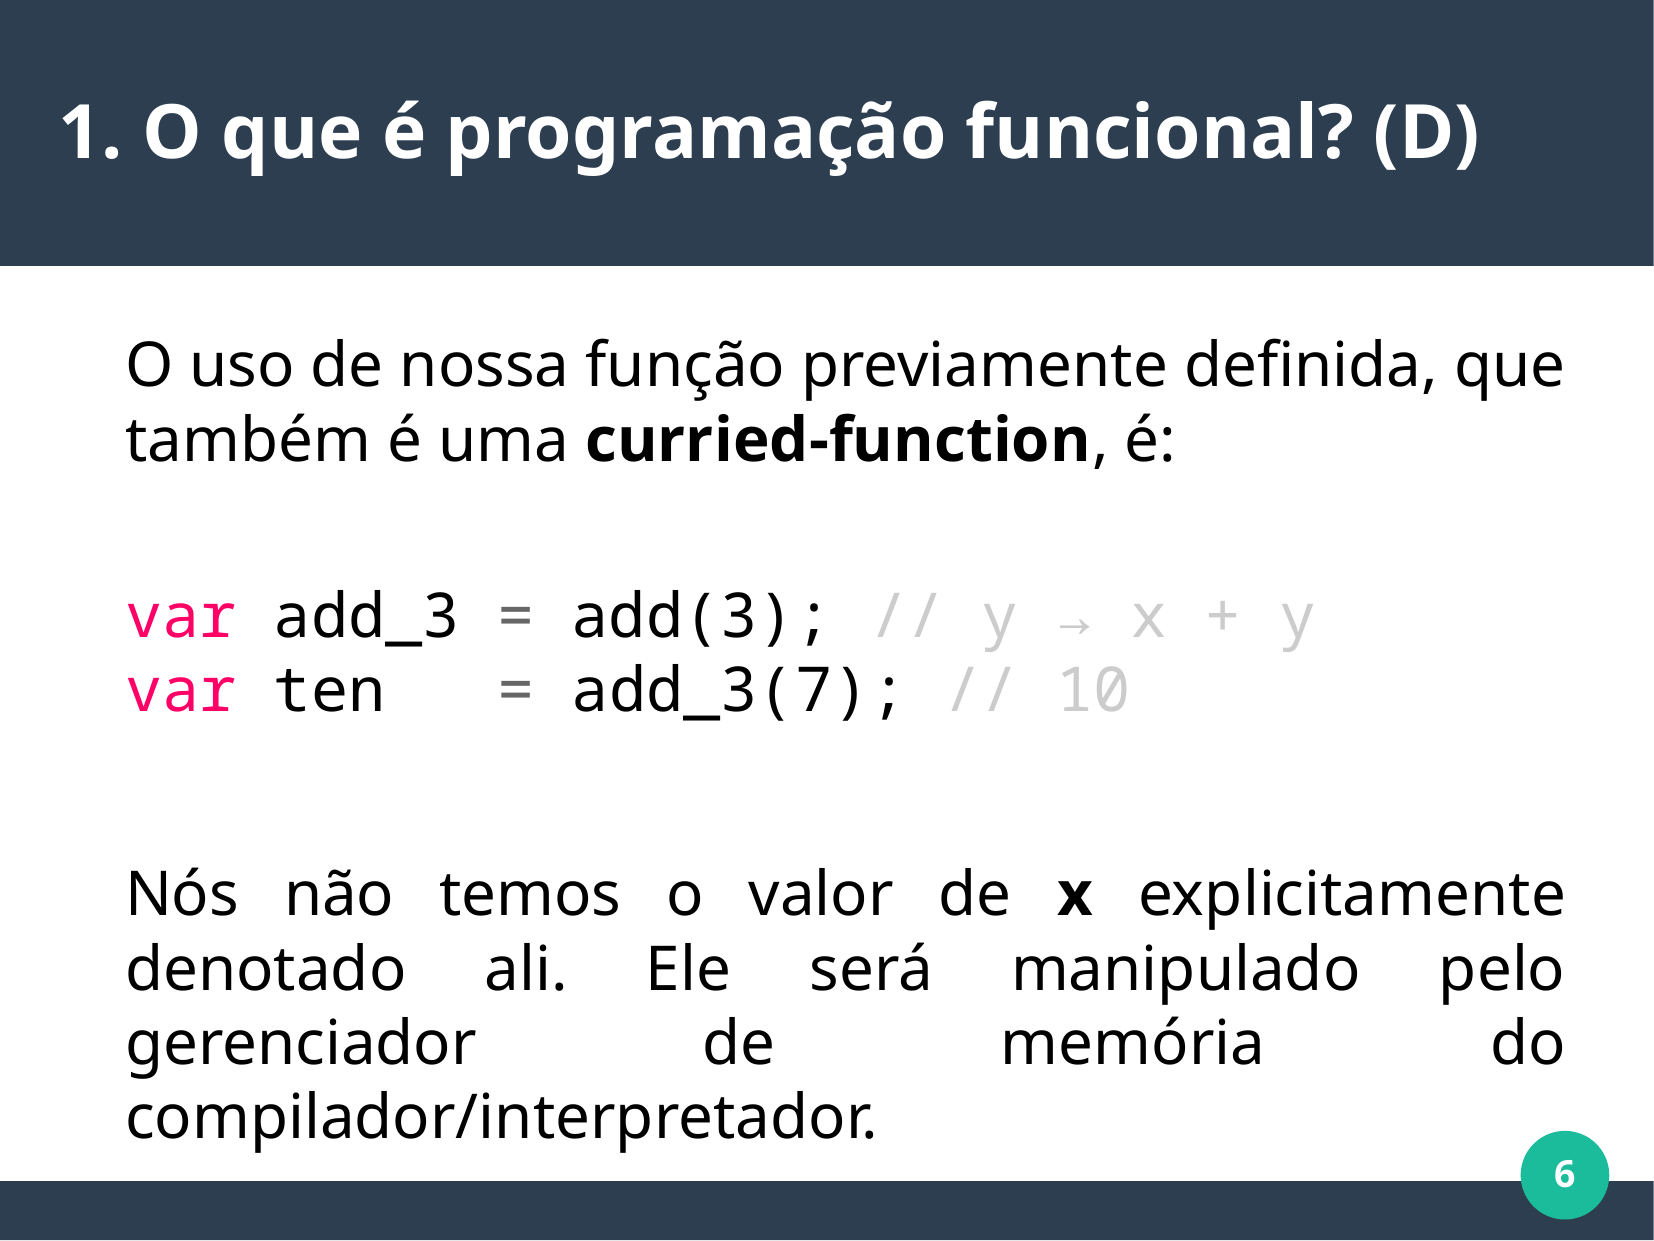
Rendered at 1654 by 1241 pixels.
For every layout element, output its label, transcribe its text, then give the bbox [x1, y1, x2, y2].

text_box <número> [1505, 1116, 1625, 1235]
title 1. O que é programação funcional? (D) [59, 49, 1595, 207]
list O uso de nossa função previamente definida, que também é uma curried-function, é: var add_3 = add(3); // y → x + y var ten = add_3(7); // 10 Nós não temos o valor de x explicitamente denotado ali. Ele será manipulado pelo gerenciador de memória do compilador/interpretador. [59, 324, 1595, 1152]
